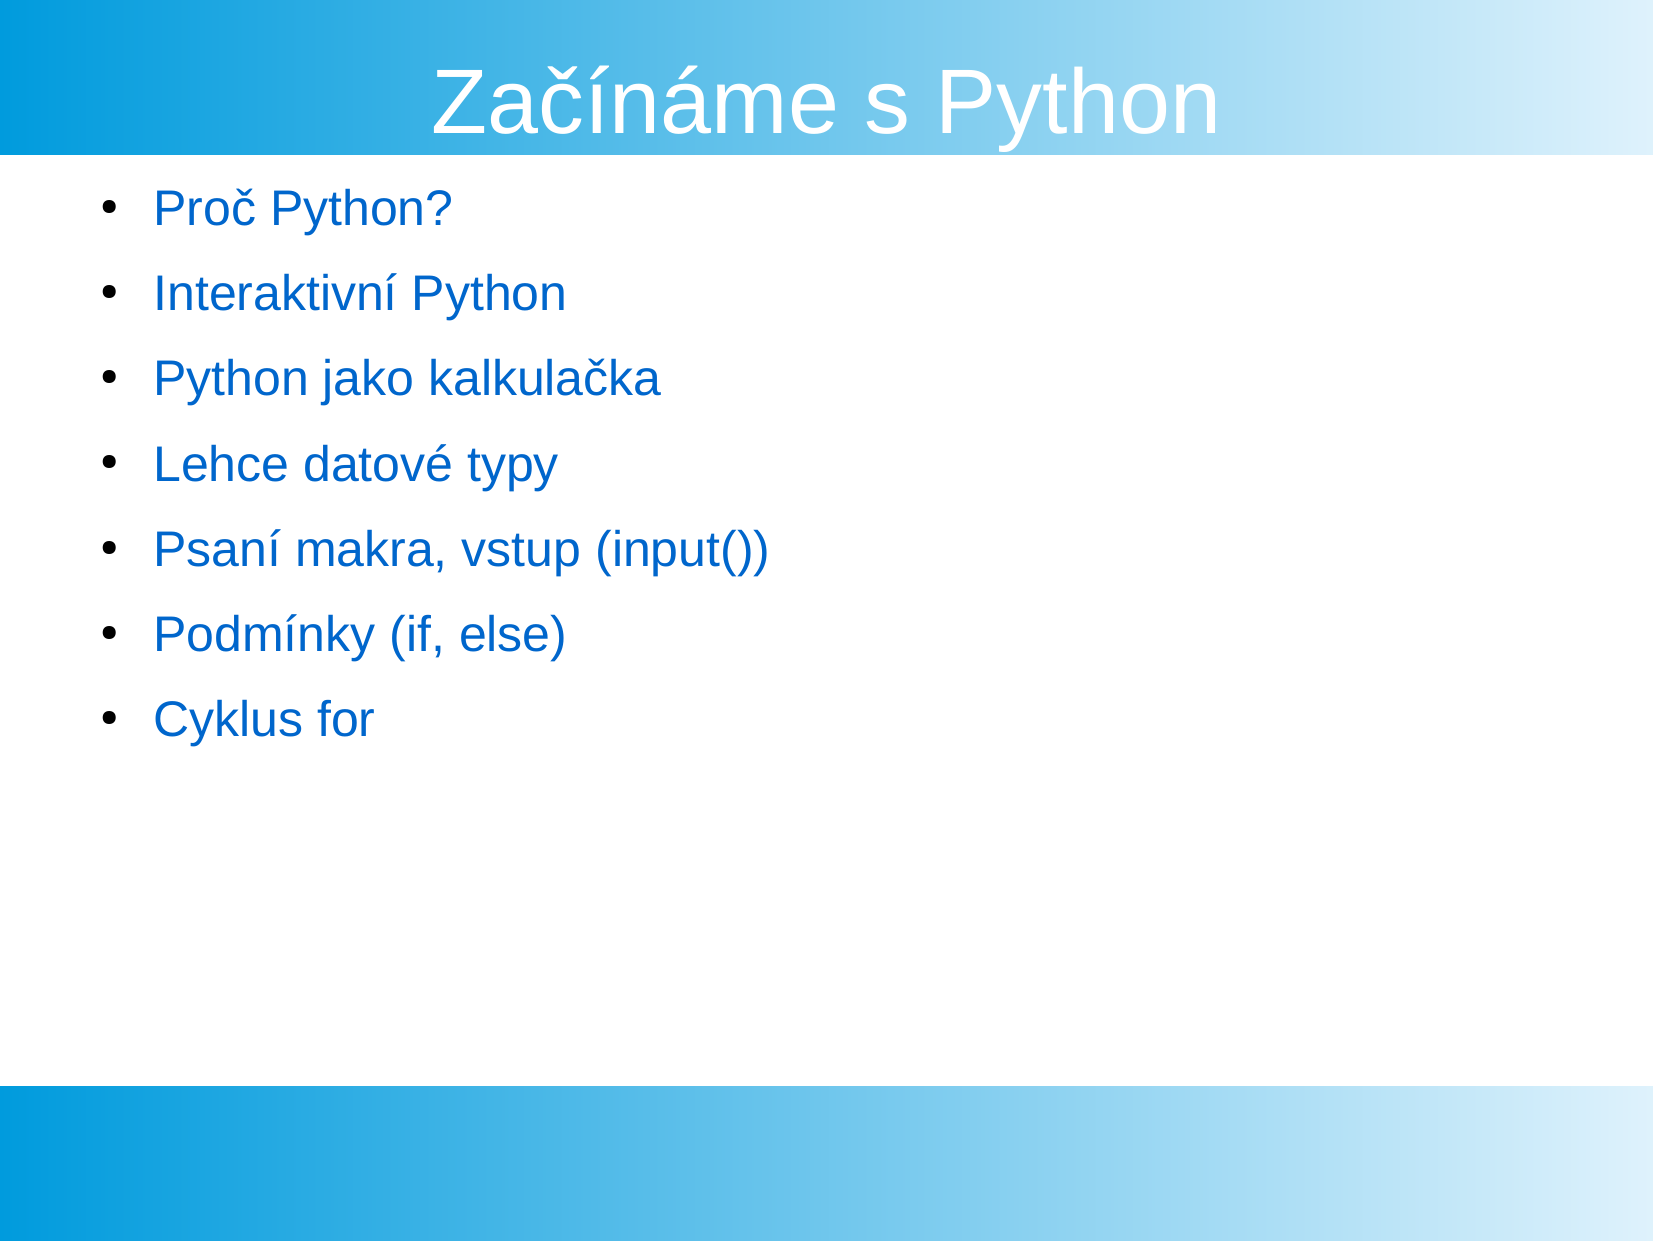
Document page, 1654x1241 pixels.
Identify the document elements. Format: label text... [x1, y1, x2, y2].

title Začínáme s Python [82, 49, 1571, 155]
list Proč Python? Interaktivní Python Python jako kalkulačka Lehce datové typy Psaní makra, vstup (input()) Podmínky (if, else) Cyklus for [82, 180, 1571, 1010]
